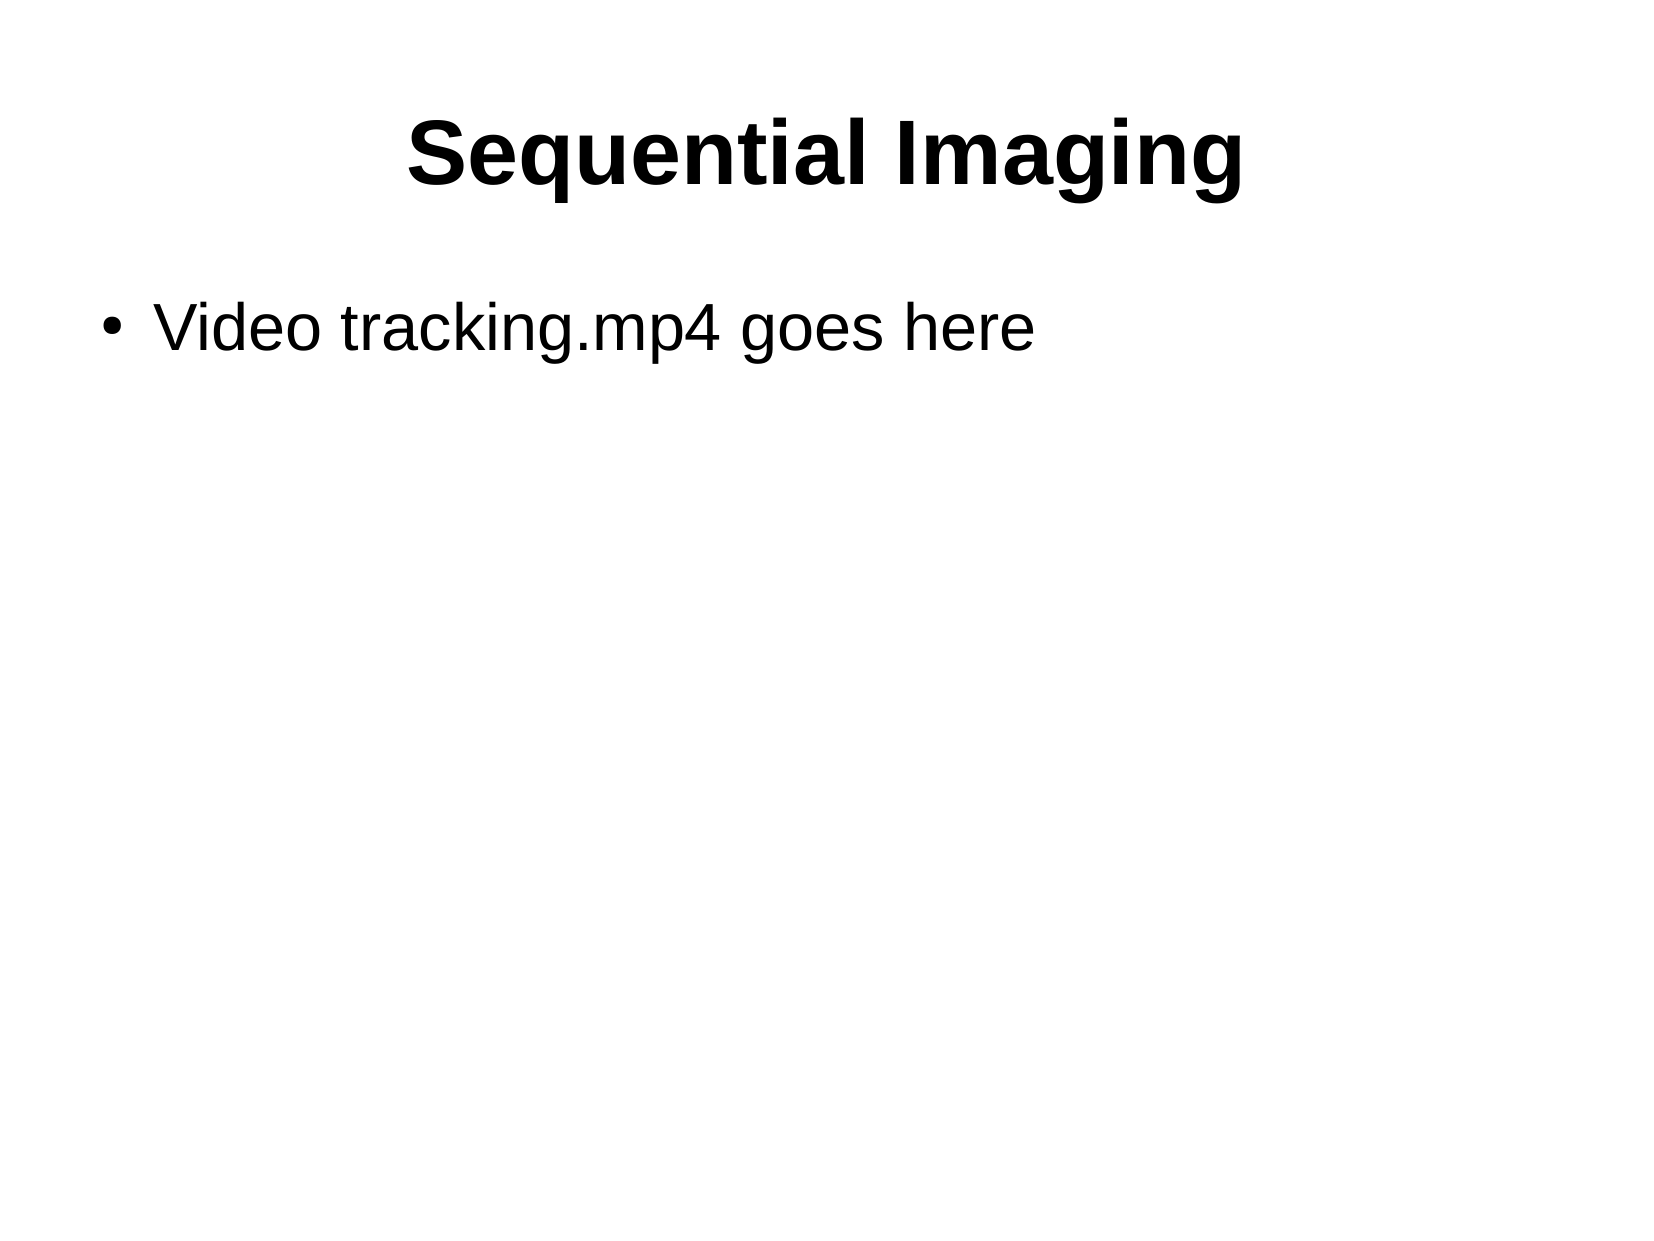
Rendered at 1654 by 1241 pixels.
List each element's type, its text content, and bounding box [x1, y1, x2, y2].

list Video tracking.mp4 goes here [82, 290, 1571, 1010]
title Sequential Imaging [82, 49, 1571, 257]
